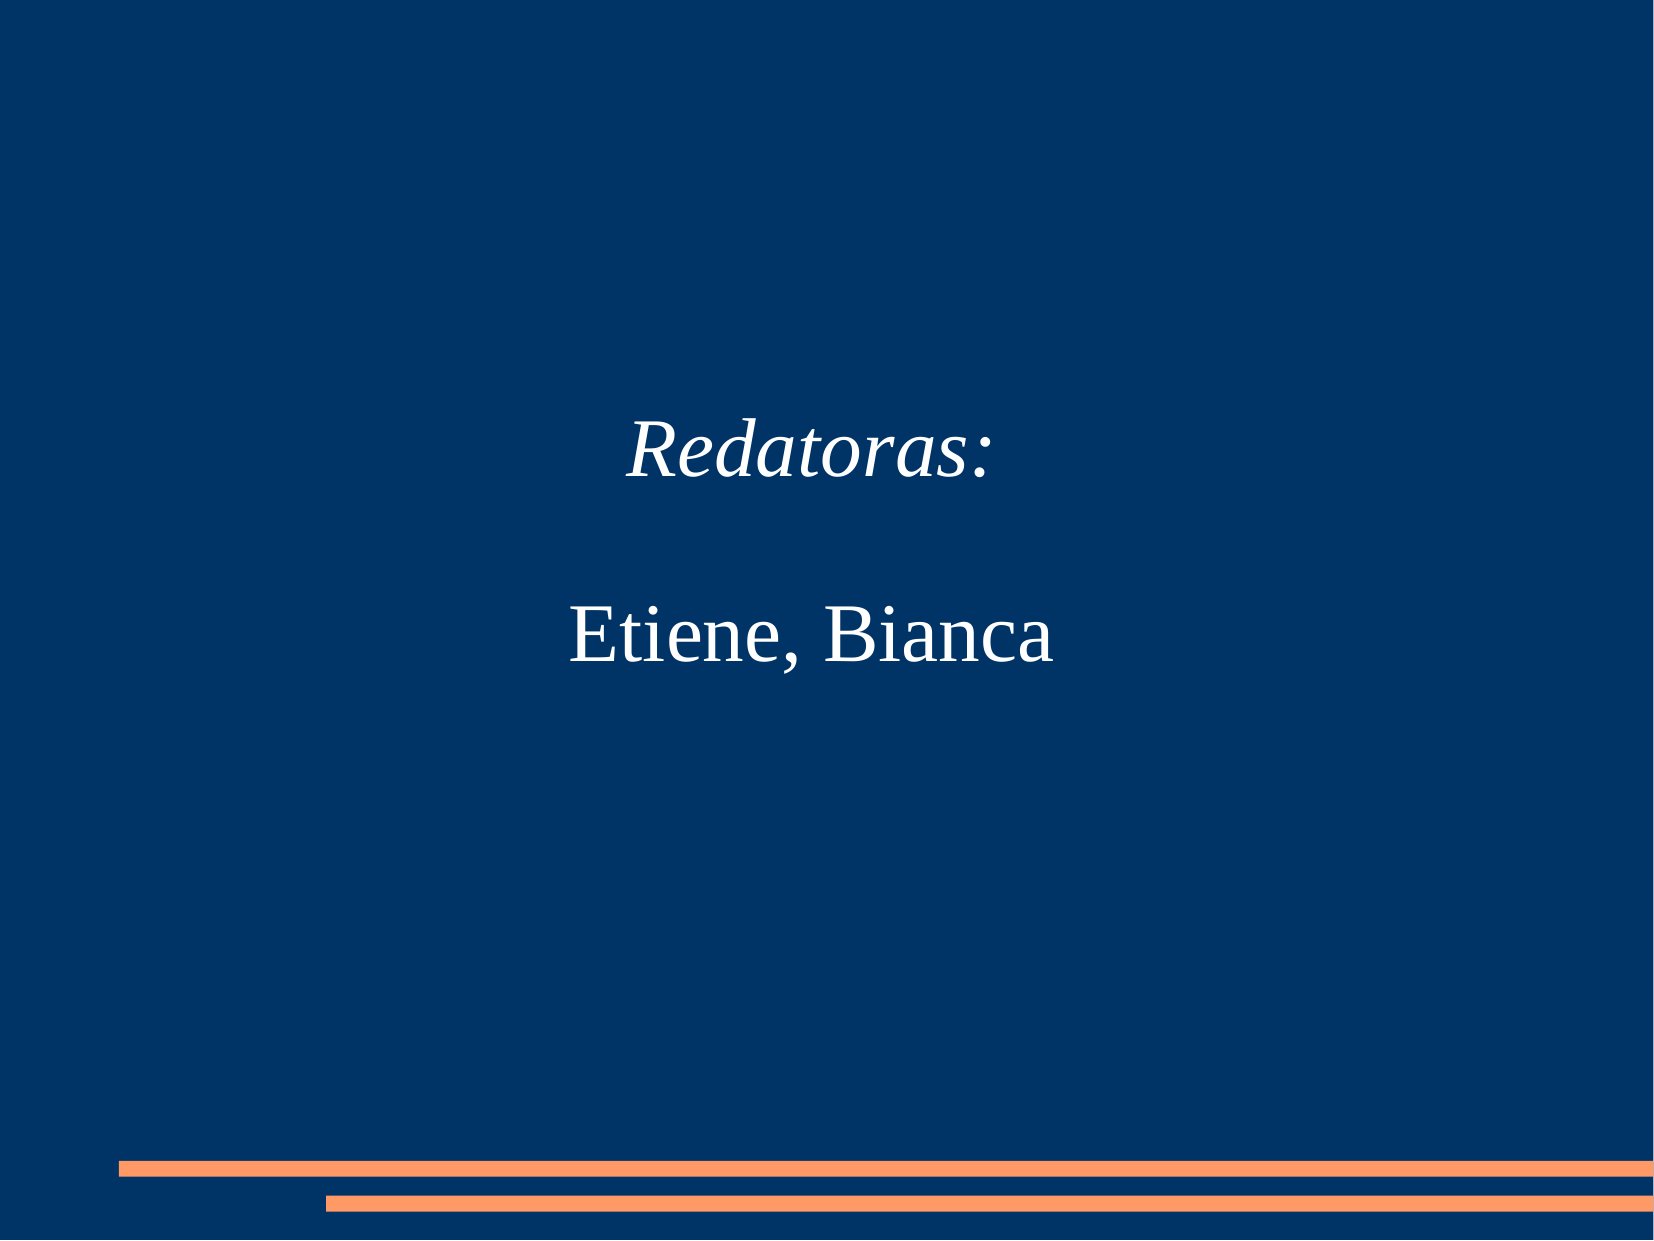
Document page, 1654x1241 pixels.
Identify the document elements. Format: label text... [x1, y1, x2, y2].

text_box Redatoras: Etiene, Bianca [118, 402, 1506, 680]
